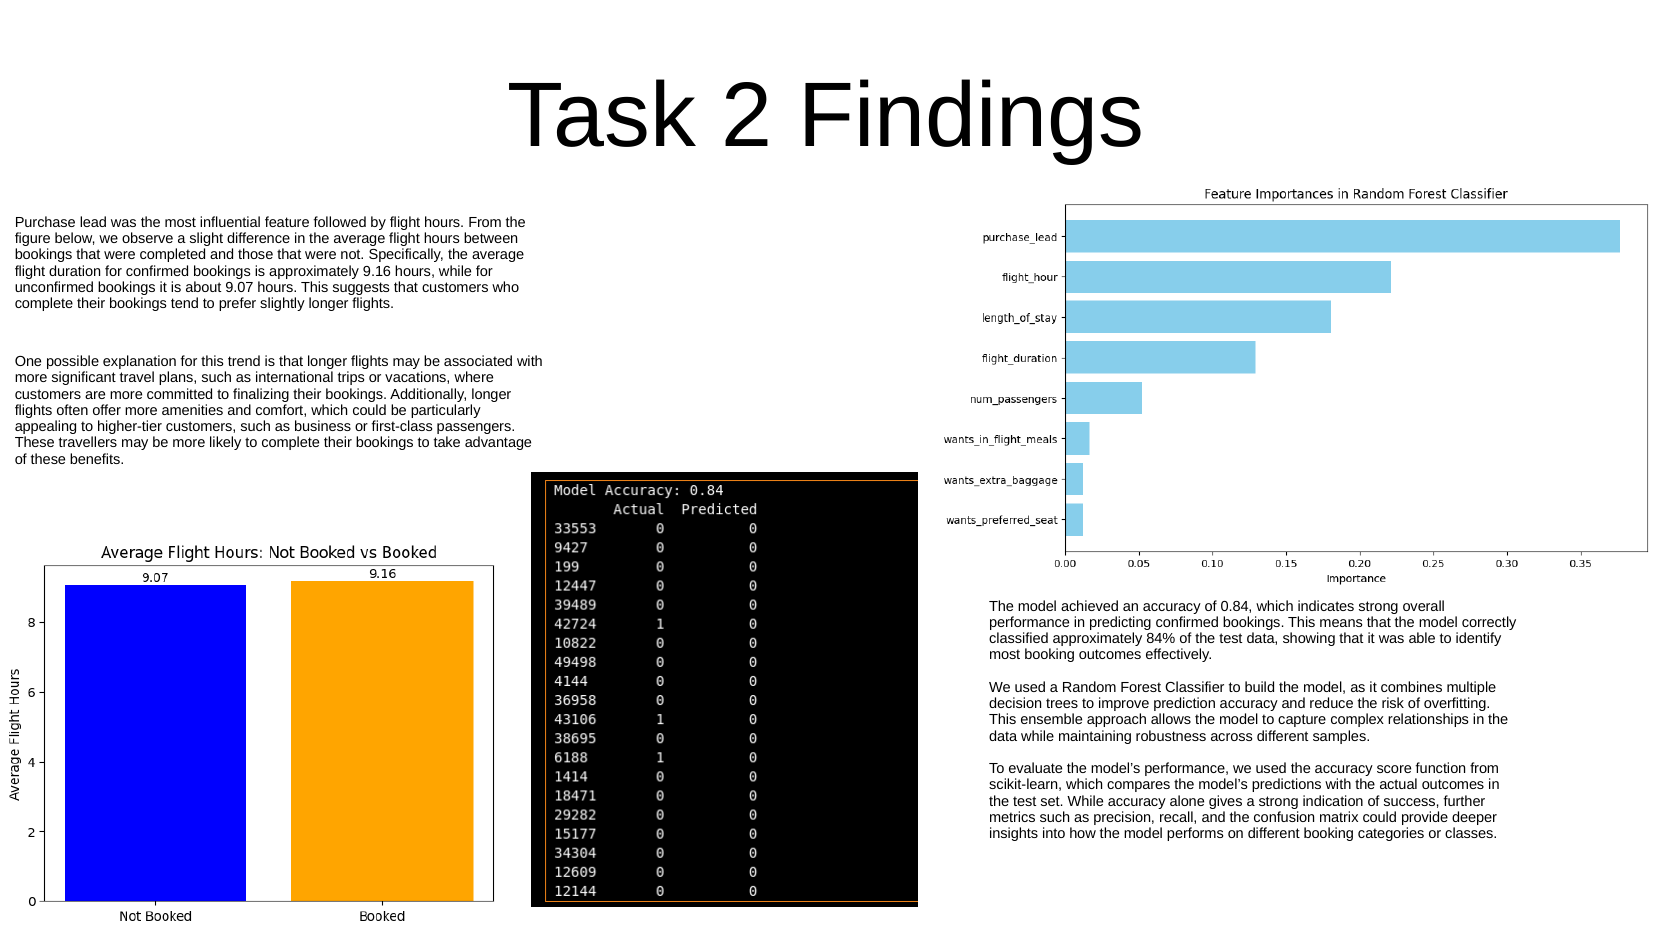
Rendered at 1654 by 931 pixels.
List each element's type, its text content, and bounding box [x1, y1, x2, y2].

text_box Purchase lead was the most influential feature followed by flight hours. From the figure below, we observe a slight difference in the average flight hours between bookings that were completed and those that were not. Specifically, the average flight duration for confirmed bookings is approximately 9.16 hours, while for unconfirmed bookings it is about 9.07 hours. This suggests that customers who complete their bookings tend to prefer slightly longer flights. One possible explanation for this trend is that longer flights may be associated with more significant travel plans, such as international trips or vacations, where customers are more committed to finalizing their bookings. Additionally, longer flights often offer more amenities and comfort, which could be particularly appealing to higher-tier customers, such as business or first-class passengers. These travellers may be more likely to complete their bookings to take advantage of these benefits. [0, 206, 562, 564]
picture [935, 180, 1654, 591]
picture [0, 564, 502, 931]
text_box The model achieved an accuracy of 0.84, which indicates strong overall performance in predicting confirmed bookings. This means that the model correctly classified approximately 84% of the test data, showing that it was able to identify most booking outcomes effectively. We used a Random Forest Classifier to build the model, as it combines multiple decision trees to improve prediction accuracy and reduce the risk of overfitting. This ensemble approach allows the model to capture complex relationships in the data while maintaining robustness across different samples. To evaluate the model’s performance, we used the accuracy score function from scikit-learn, which compares the model’s predictions with the actual outcomes in the test set. While accuracy alone gives a strong indication of success, further metrics such as precision, recall, and the confusion matrix could provide deeper insights into how the model performs on different booking categories or classes. [974, 590, 1536, 931]
title Task 2 Findings [82, 37, 1571, 193]
picture [531, 472, 918, 907]
